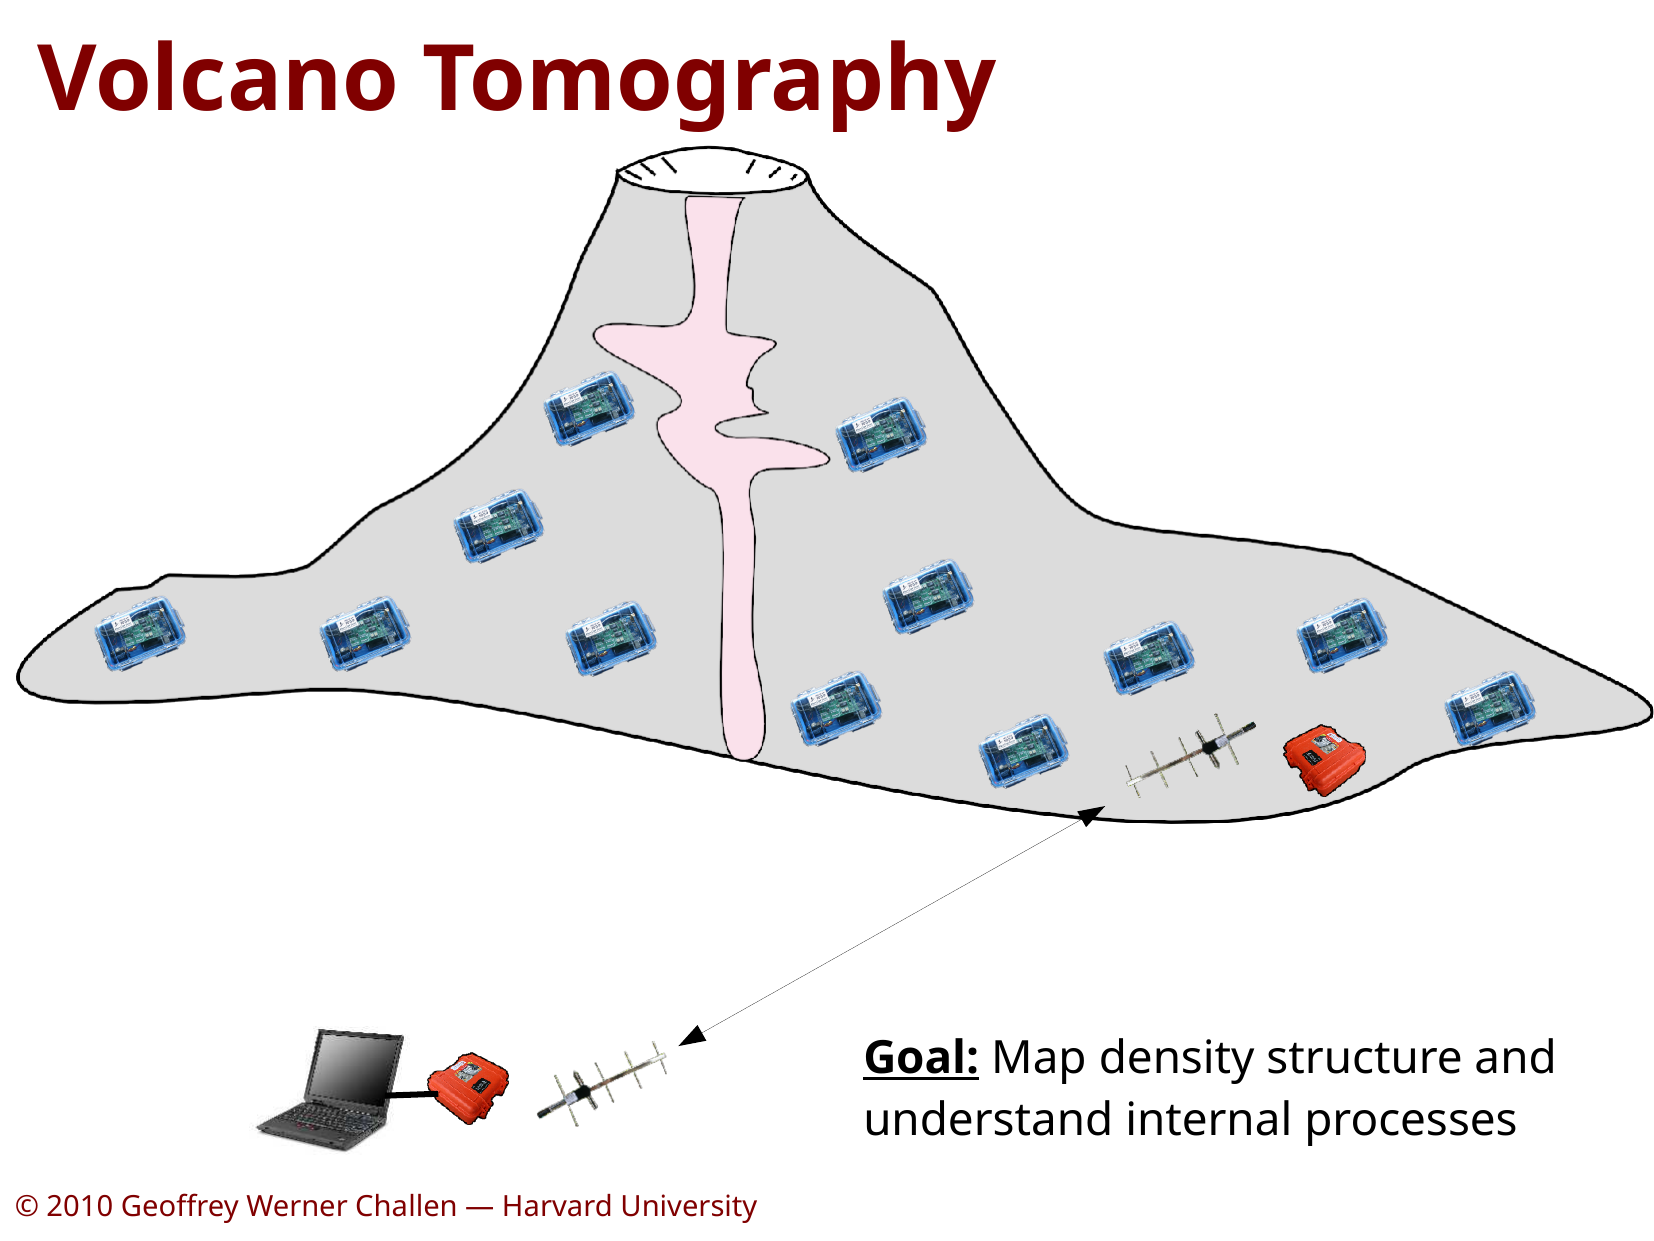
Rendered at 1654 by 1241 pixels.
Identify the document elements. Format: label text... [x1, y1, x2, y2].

picture [427, 1052, 509, 1125]
title Volcano Tomography [0, 0, 1654, 151]
picture [249, 1018, 410, 1164]
picture [536, 1040, 667, 1127]
text_box Goal: Map density structure and understand internal processes [848, 1016, 1614, 1155]
picture [16, 151, 1654, 824]
